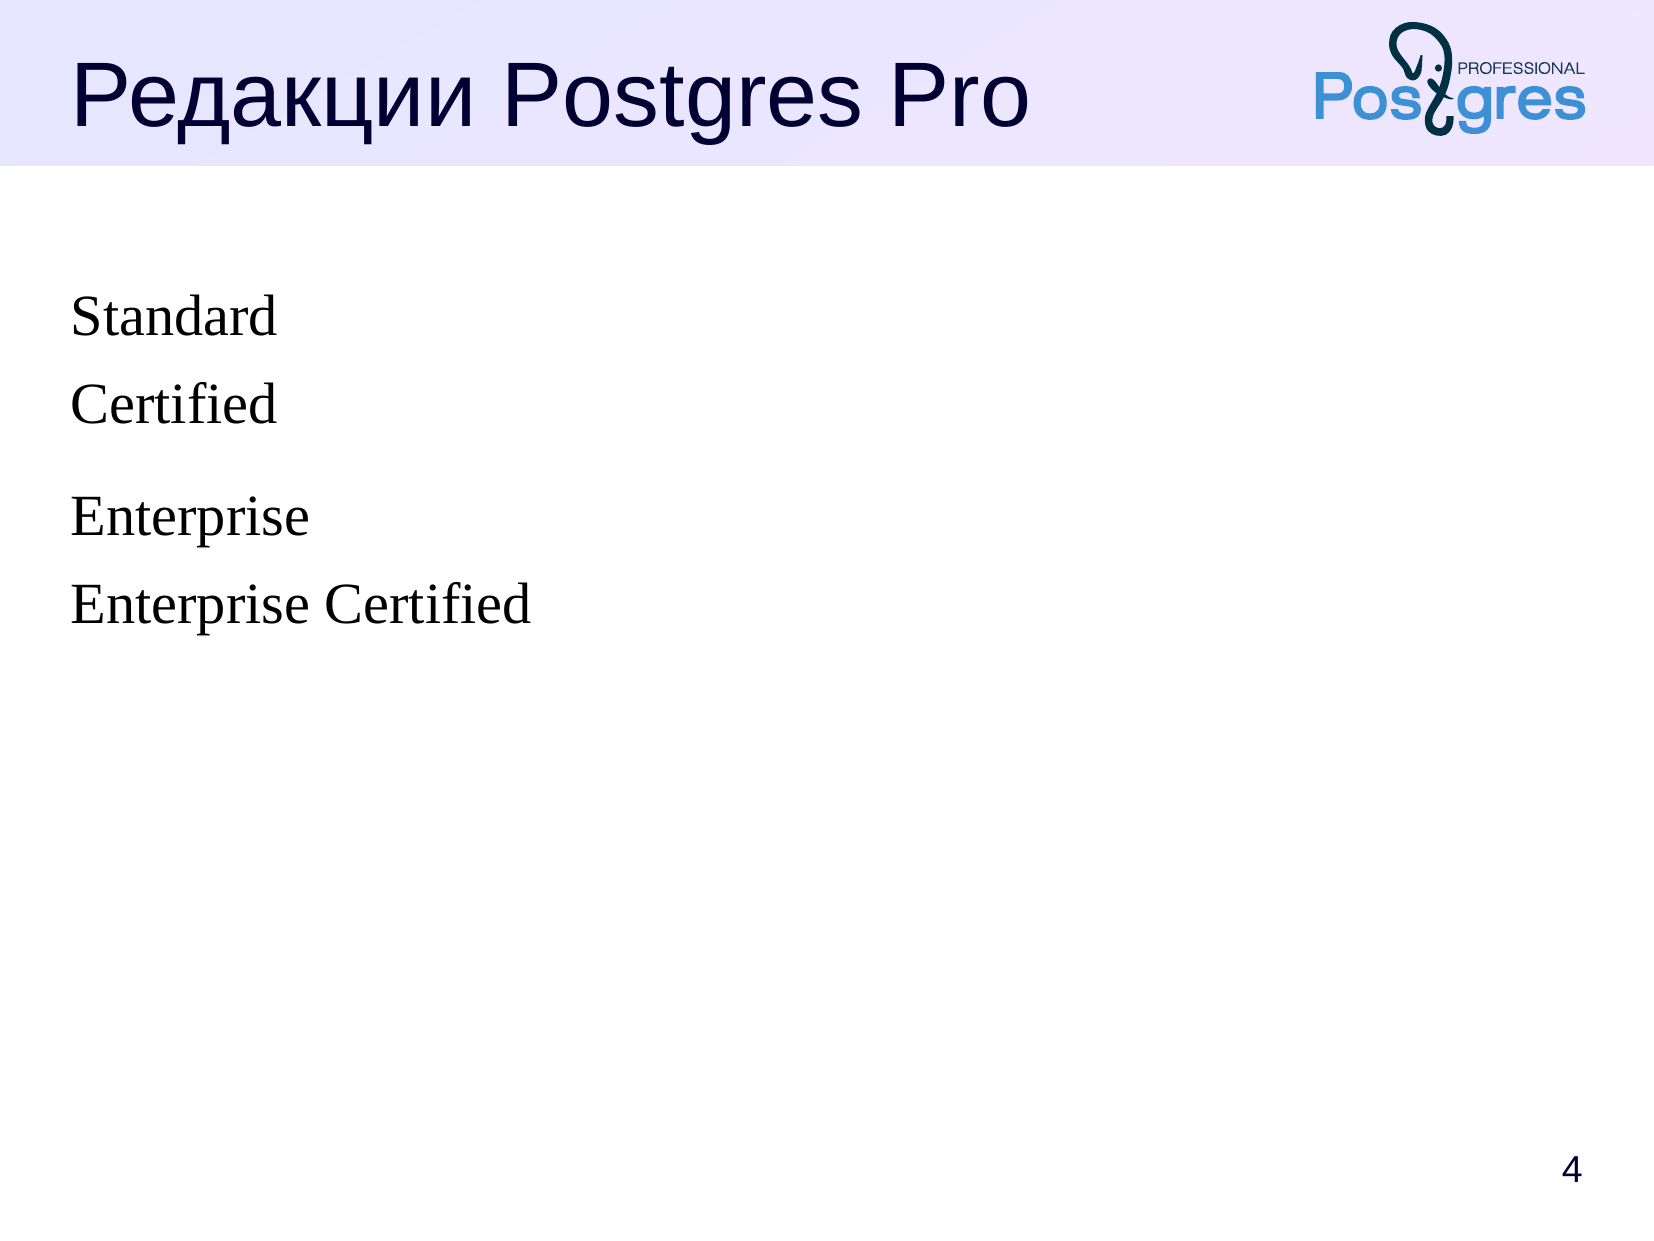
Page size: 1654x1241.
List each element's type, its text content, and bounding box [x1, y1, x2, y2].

list Standard Certified Enterprise Enterprise Certified [70, 283, 1583, 1141]
title Редакции Postgres Pro [70, 43, 1241, 147]
